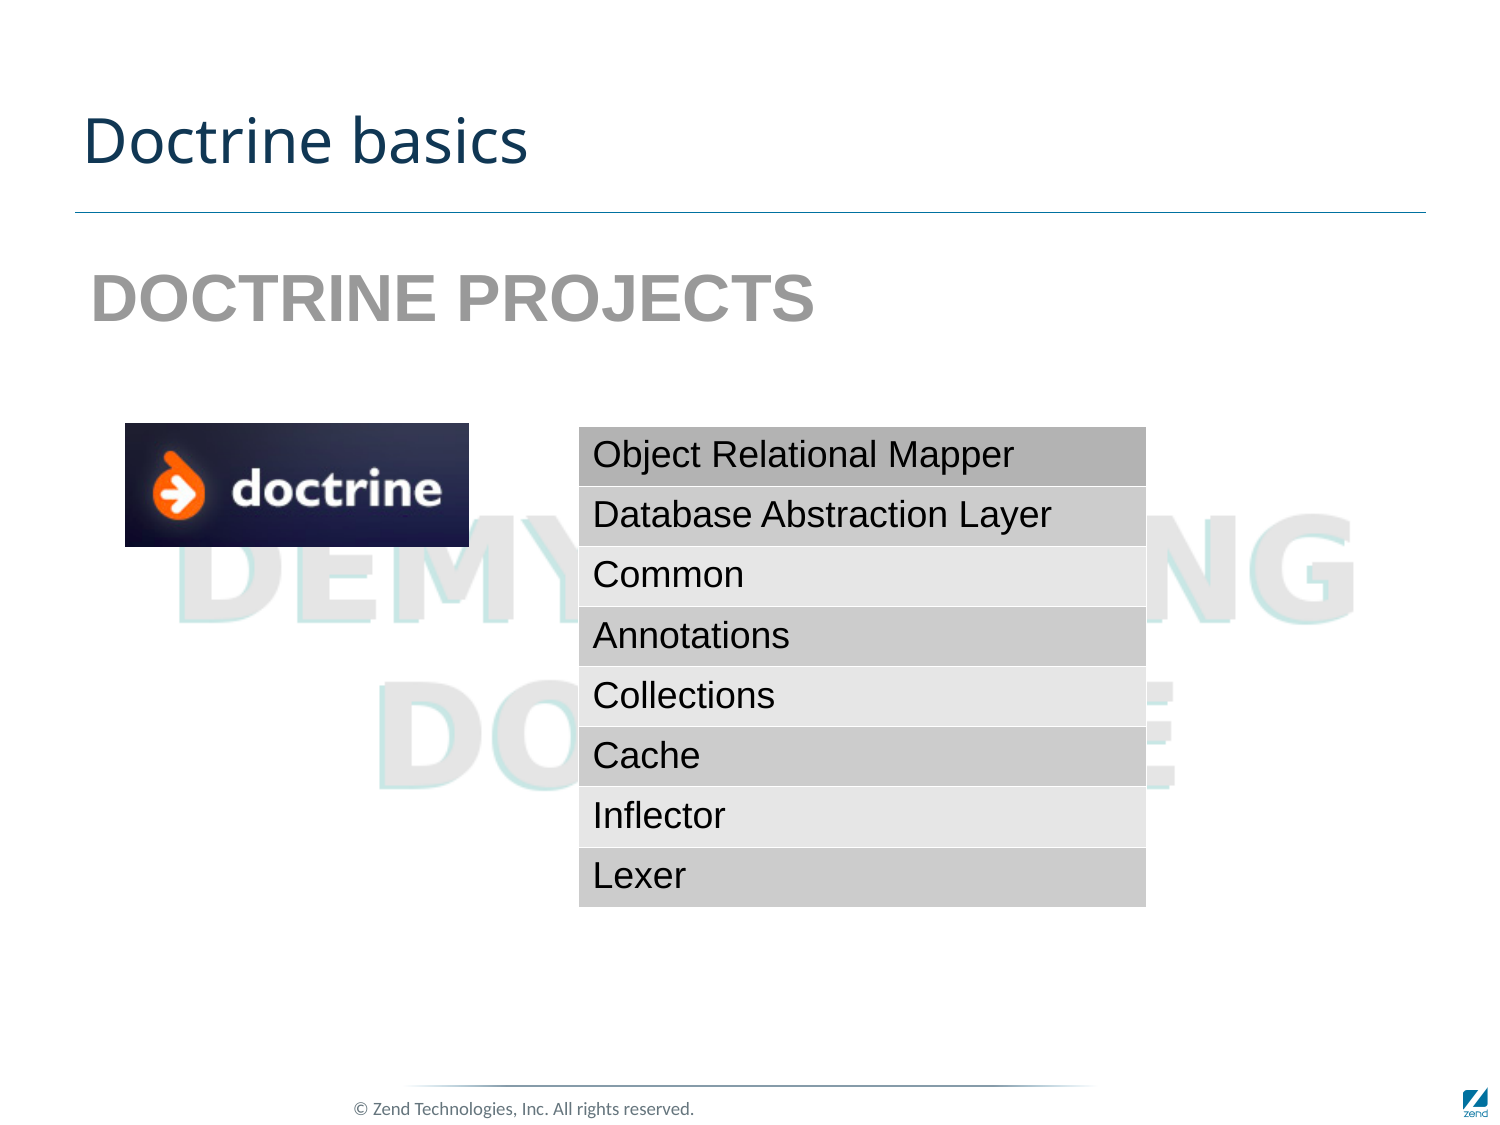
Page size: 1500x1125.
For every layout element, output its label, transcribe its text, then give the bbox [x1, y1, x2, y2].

table_cell Database Abstraction Layer [579, 487, 1146, 546]
table_cell Lexer [579, 848, 1146, 907]
table_header Object Relational Mapper [579, 427, 1146, 486]
table_cell Common [579, 547, 1146, 606]
picture [10, 239, 1500, 1004]
table_cell Cache [579, 727, 1146, 786]
table_cell Collections [579, 667, 1146, 726]
table_cell Inflector [579, 787, 1146, 847]
picture [1463, 1087, 1488, 1118]
title doctrine projects [75, 224, 1425, 365]
title Doctrine basics [75, 15, 1425, 224]
table_cell Annotations [579, 607, 1146, 666]
